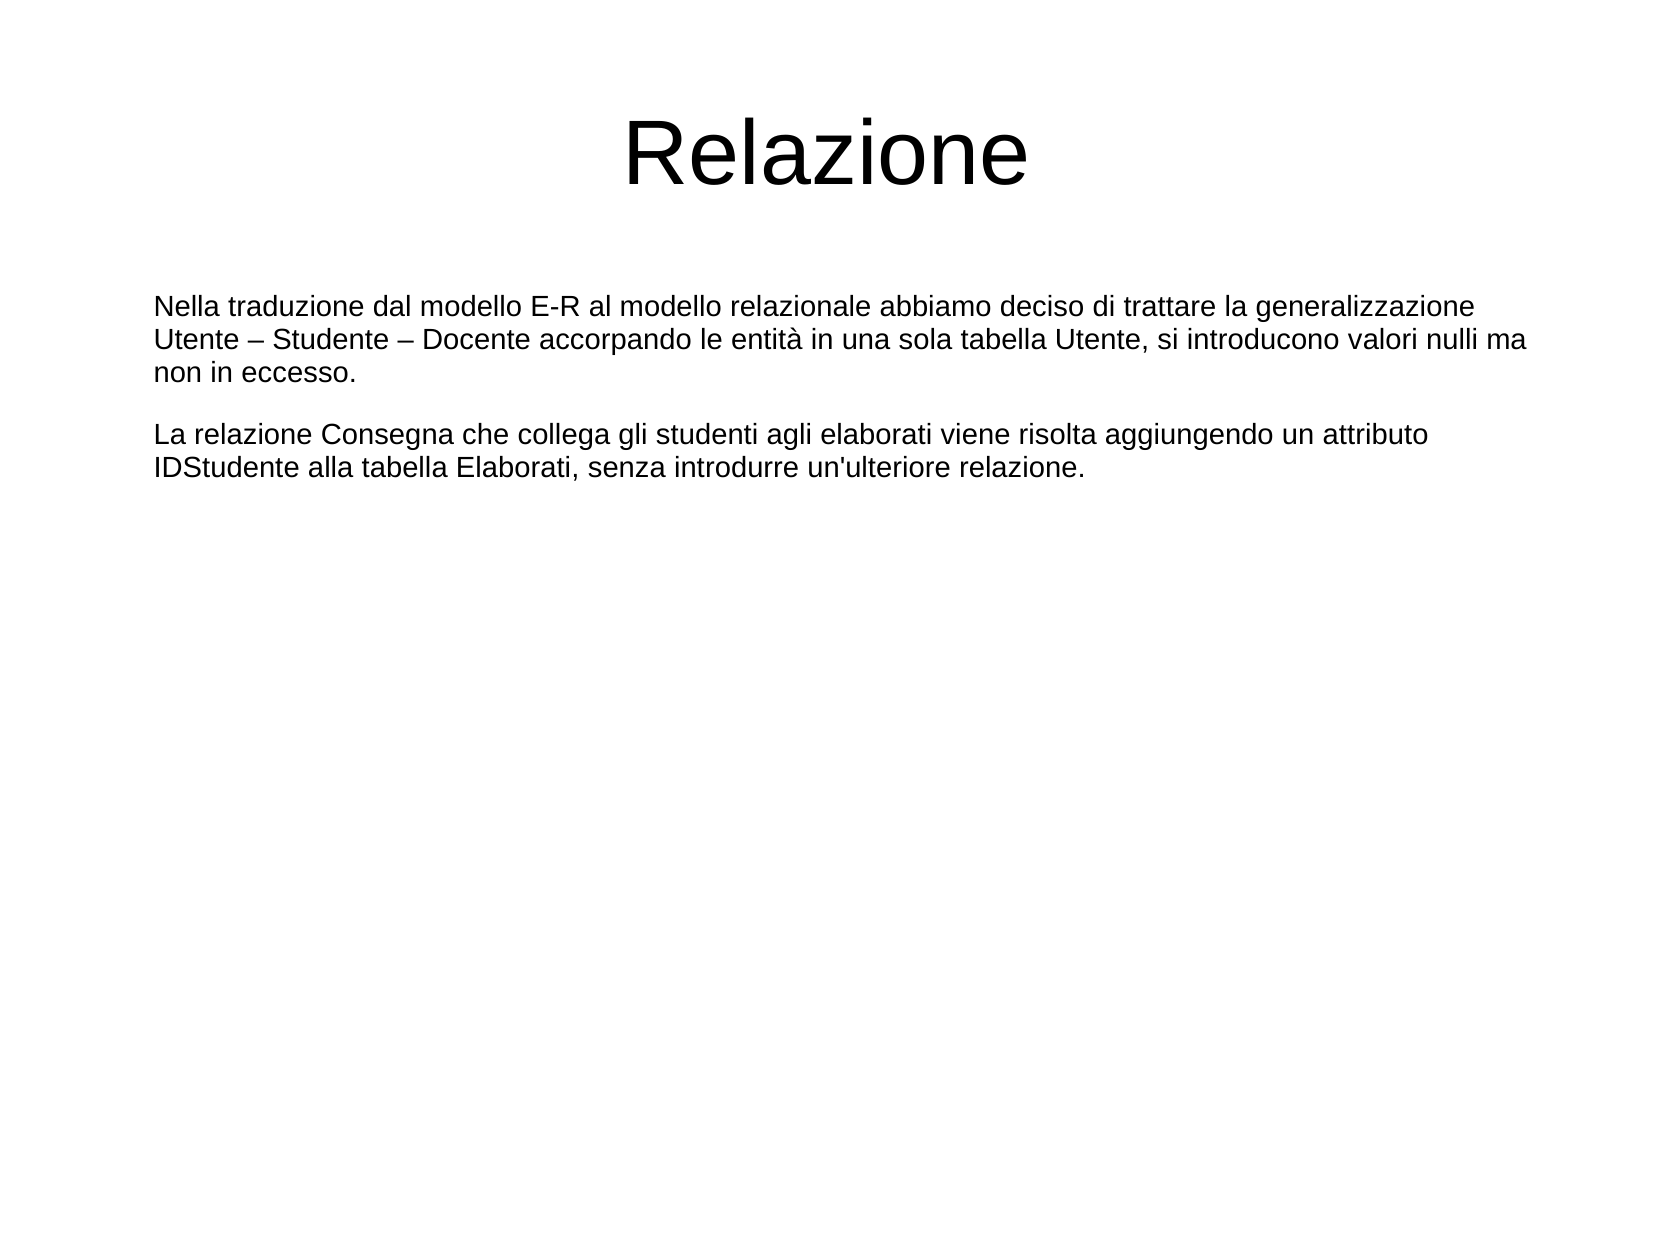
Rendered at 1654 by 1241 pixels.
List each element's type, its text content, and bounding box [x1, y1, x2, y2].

title Relazione [82, 49, 1571, 257]
list Nella traduzione dal modello E-R al modello relazionale abbiamo deciso di trattare la generalizzazione Utente – Studente – Docente accorpando le entità in una sola tabella Utente, si introducono valori nulli ma non in eccesso. La relazione Consegna che collega gli studenti agli elaborati viene risolta aggiungendo un attributo IDStudente alla tabella Elaborati, senza introdurre un'ulteriore relazione. [82, 290, 1571, 1010]
